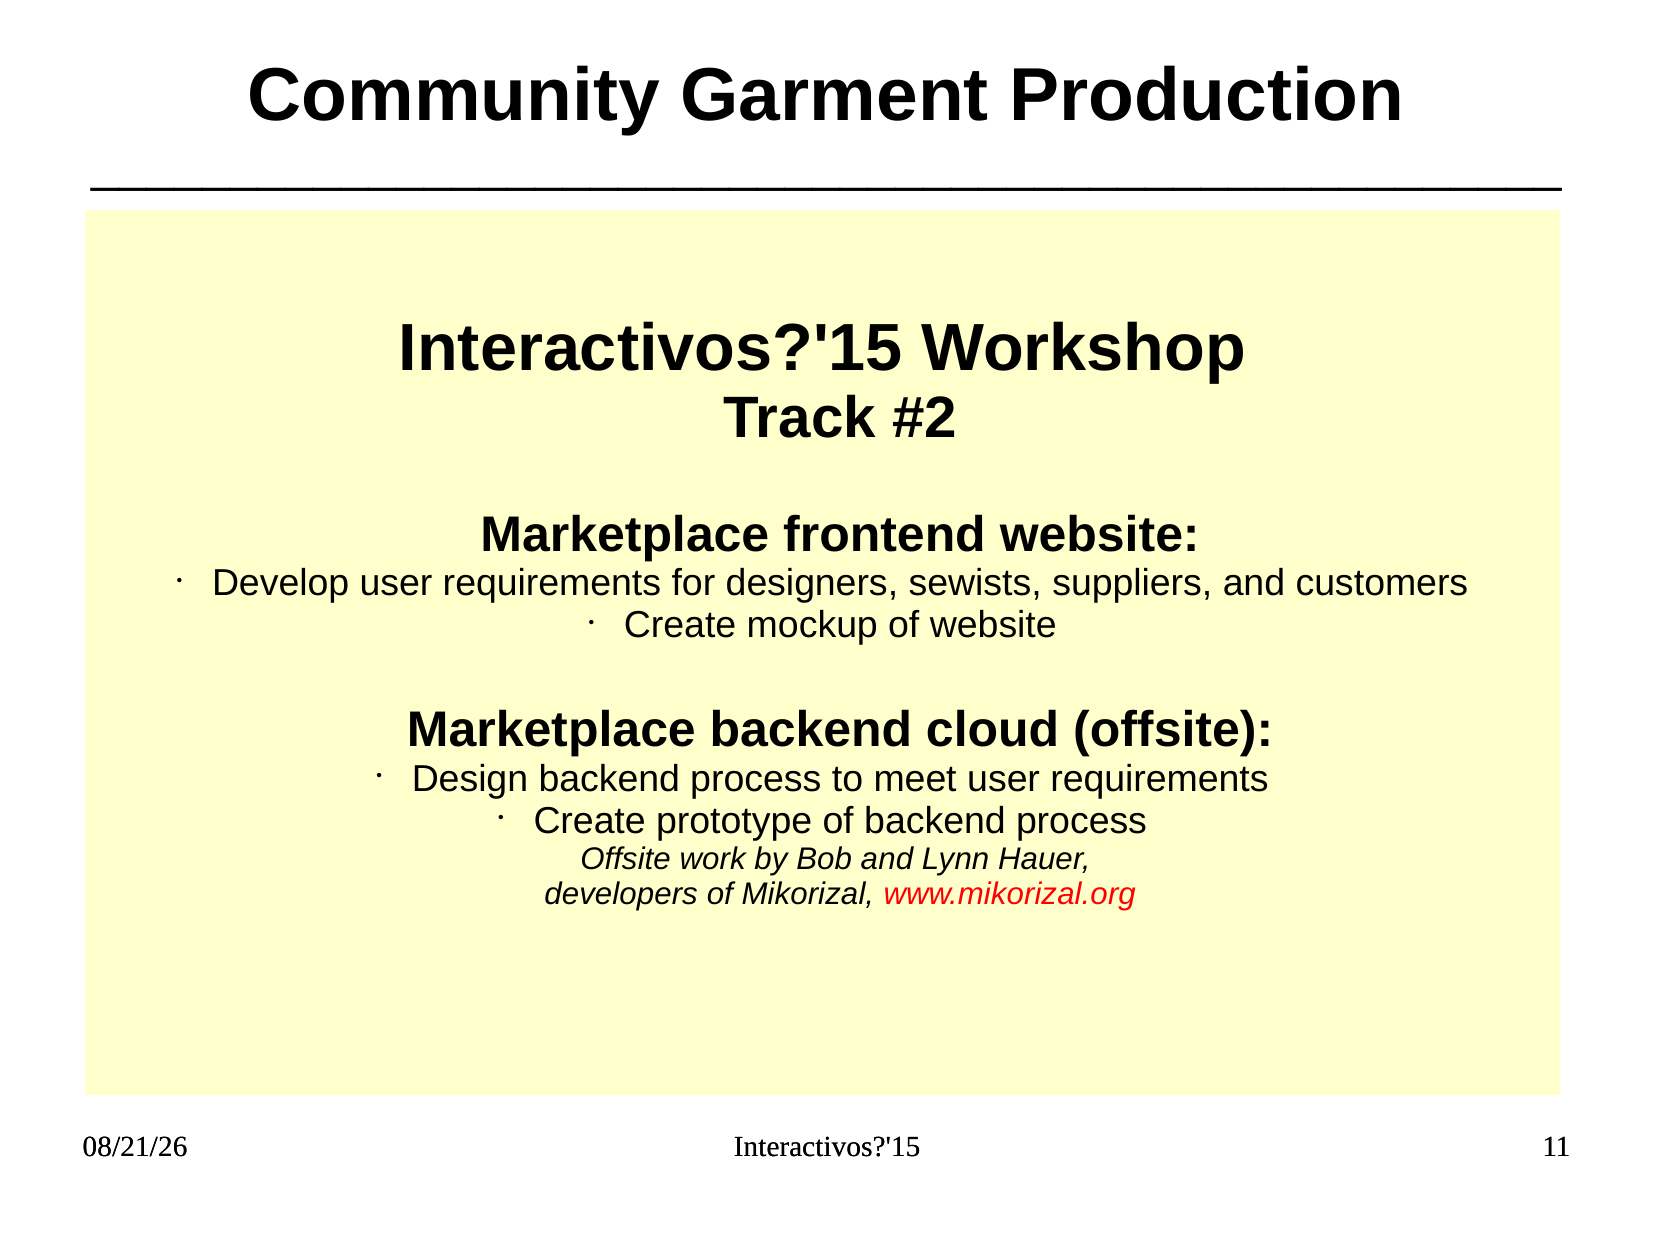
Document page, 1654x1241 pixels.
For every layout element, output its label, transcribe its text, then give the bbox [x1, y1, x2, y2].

title Community Garment Production _____________________________________________________ [82, 49, 1571, 196]
subtitle Interactivos?'15 Workshop Track #2 Marketplace frontend website: Develop user requirements for designers, sewists, suppliers, and customers Create mockup of website Marketplace backend cloud (offsite): Design backend process to meet user requirements Create prototype of backend process Offsite work by Bob and Lynn Hauer, developers of Mikorizal, www.mikorizal.org [85, 210, 1561, 1096]
